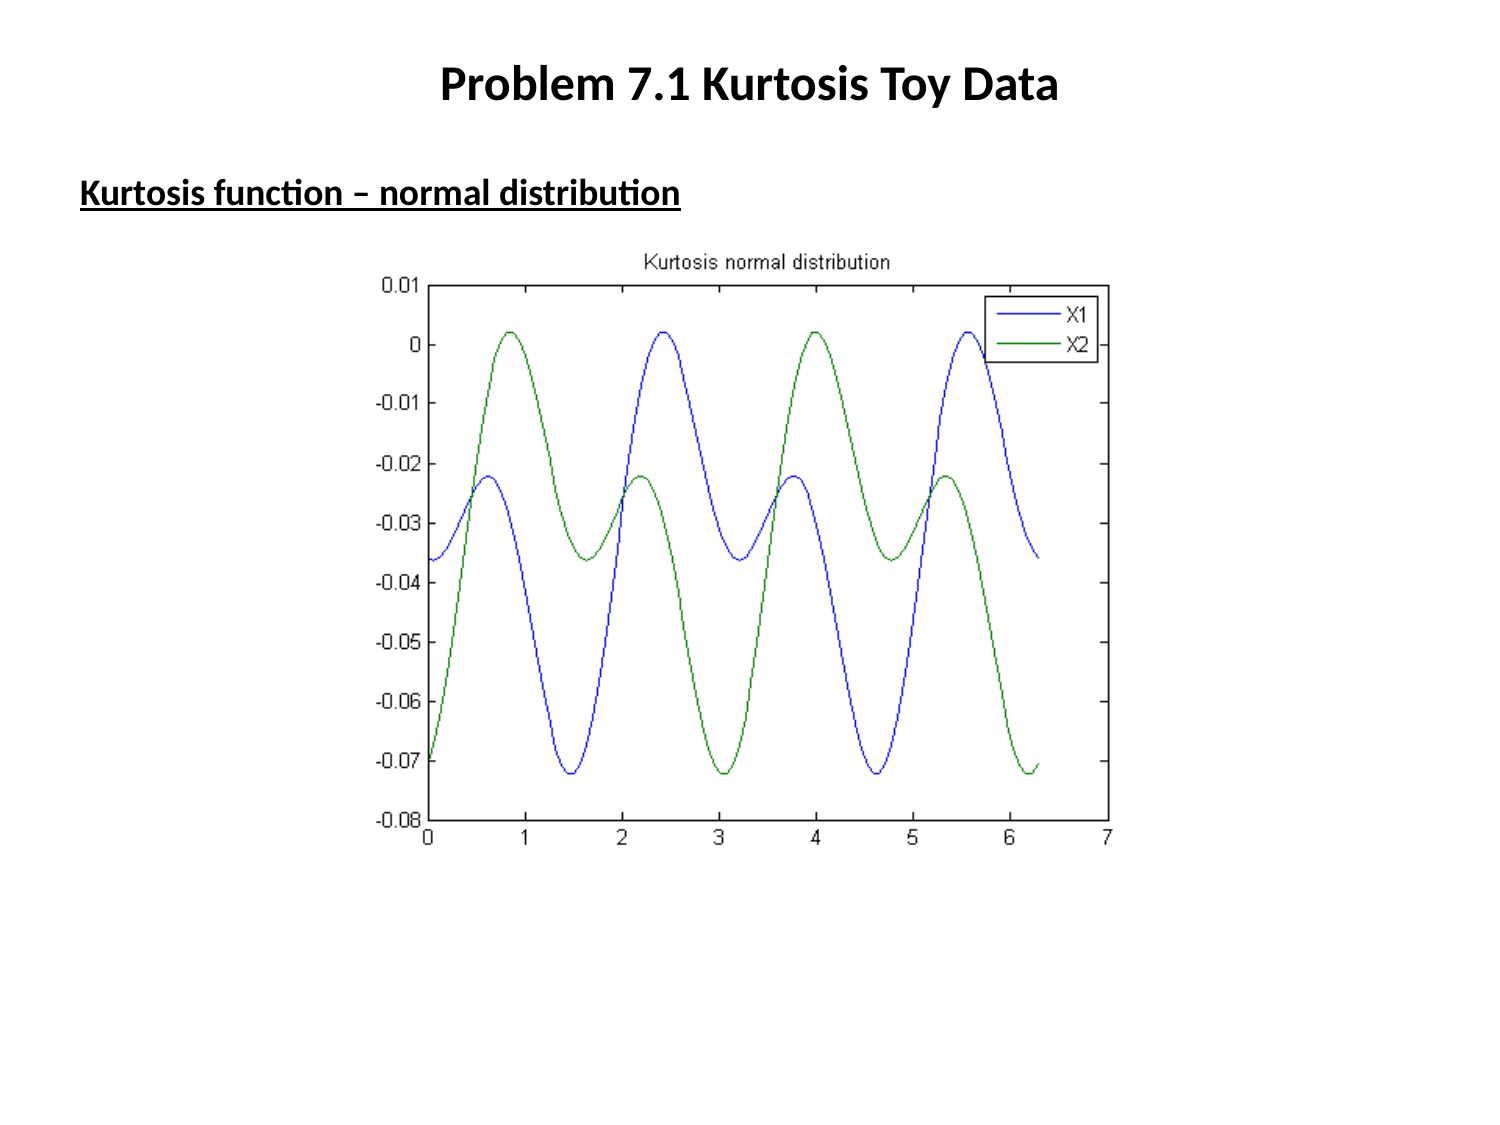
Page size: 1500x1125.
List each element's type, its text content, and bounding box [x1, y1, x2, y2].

text_box Problem 7.1 Kurtosis Toy Data [0, 42, 1500, 118]
picture [314, 235, 1191, 892]
text_box Kurtosis function – normal distribution [64, 160, 912, 221]
